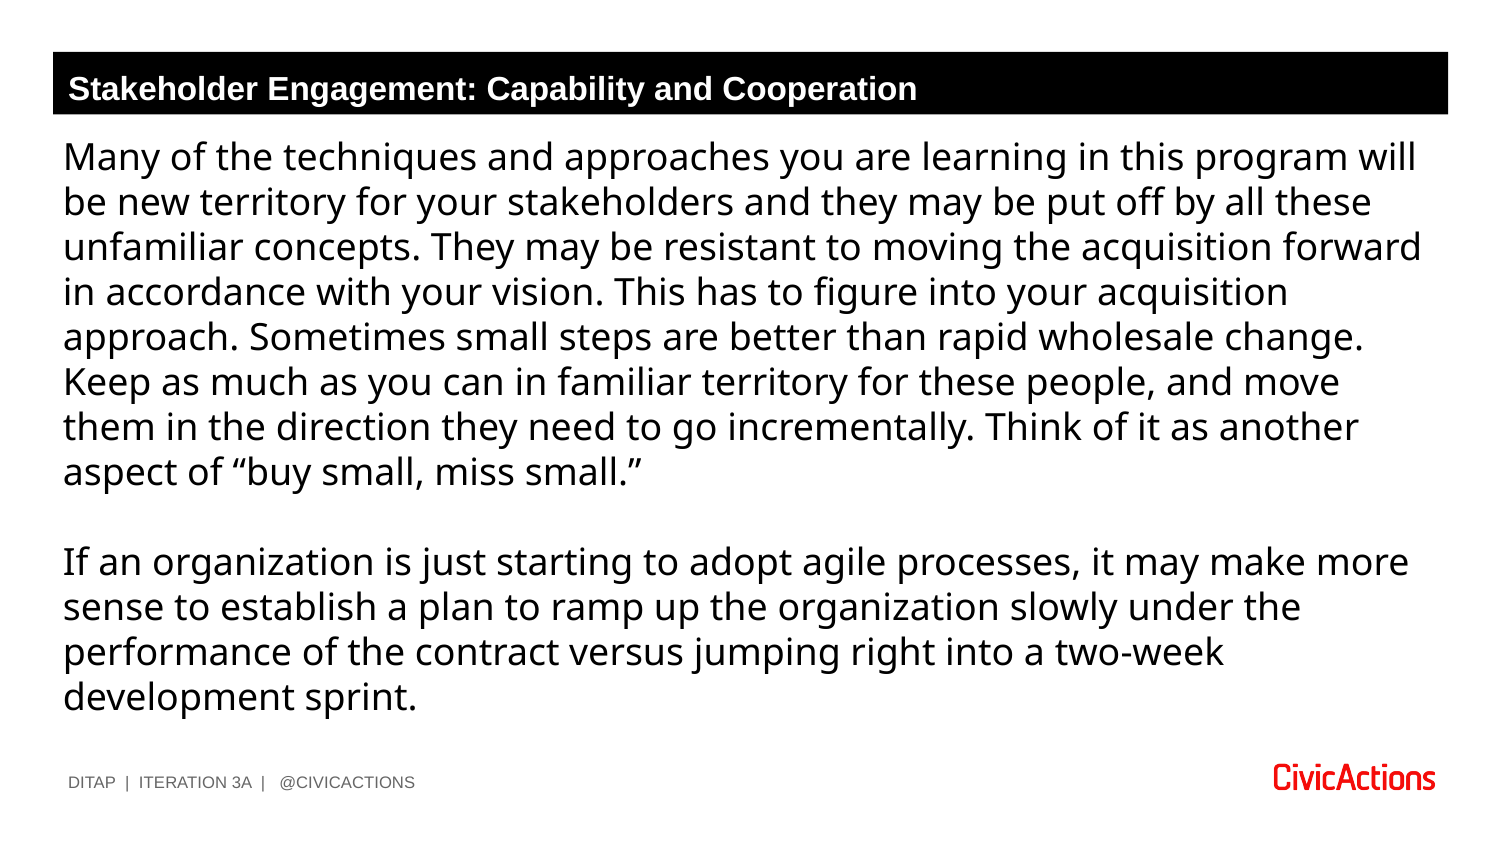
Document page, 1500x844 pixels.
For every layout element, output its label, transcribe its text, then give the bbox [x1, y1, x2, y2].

list Many of the techniques and approaches you are learning in this program will be new territory for your stakeholders and they may be put off by all these unfamiliar concepts. They may be resistant to moving the acquisition forward in accordance with your vision. This has to figure into your acquisition approach. Sometimes small steps are better than rapid wholesale change. Keep as much as you can in familiar territory for these people, and move them in the direction they need to go incrementally. Think of it as another aspect of “buy small, miss small.” If an organization is just starting to adopt agile processes, it may make more sense to establish a plan to ramp up the organization slowly under the performance of the contract versus jumping right into a two-week development sprint. [53, 123, 1449, 605]
picture [1271, 758, 1438, 795]
title Stakeholder Engagement: Capability and Cooperation [53, 51, 1449, 115]
